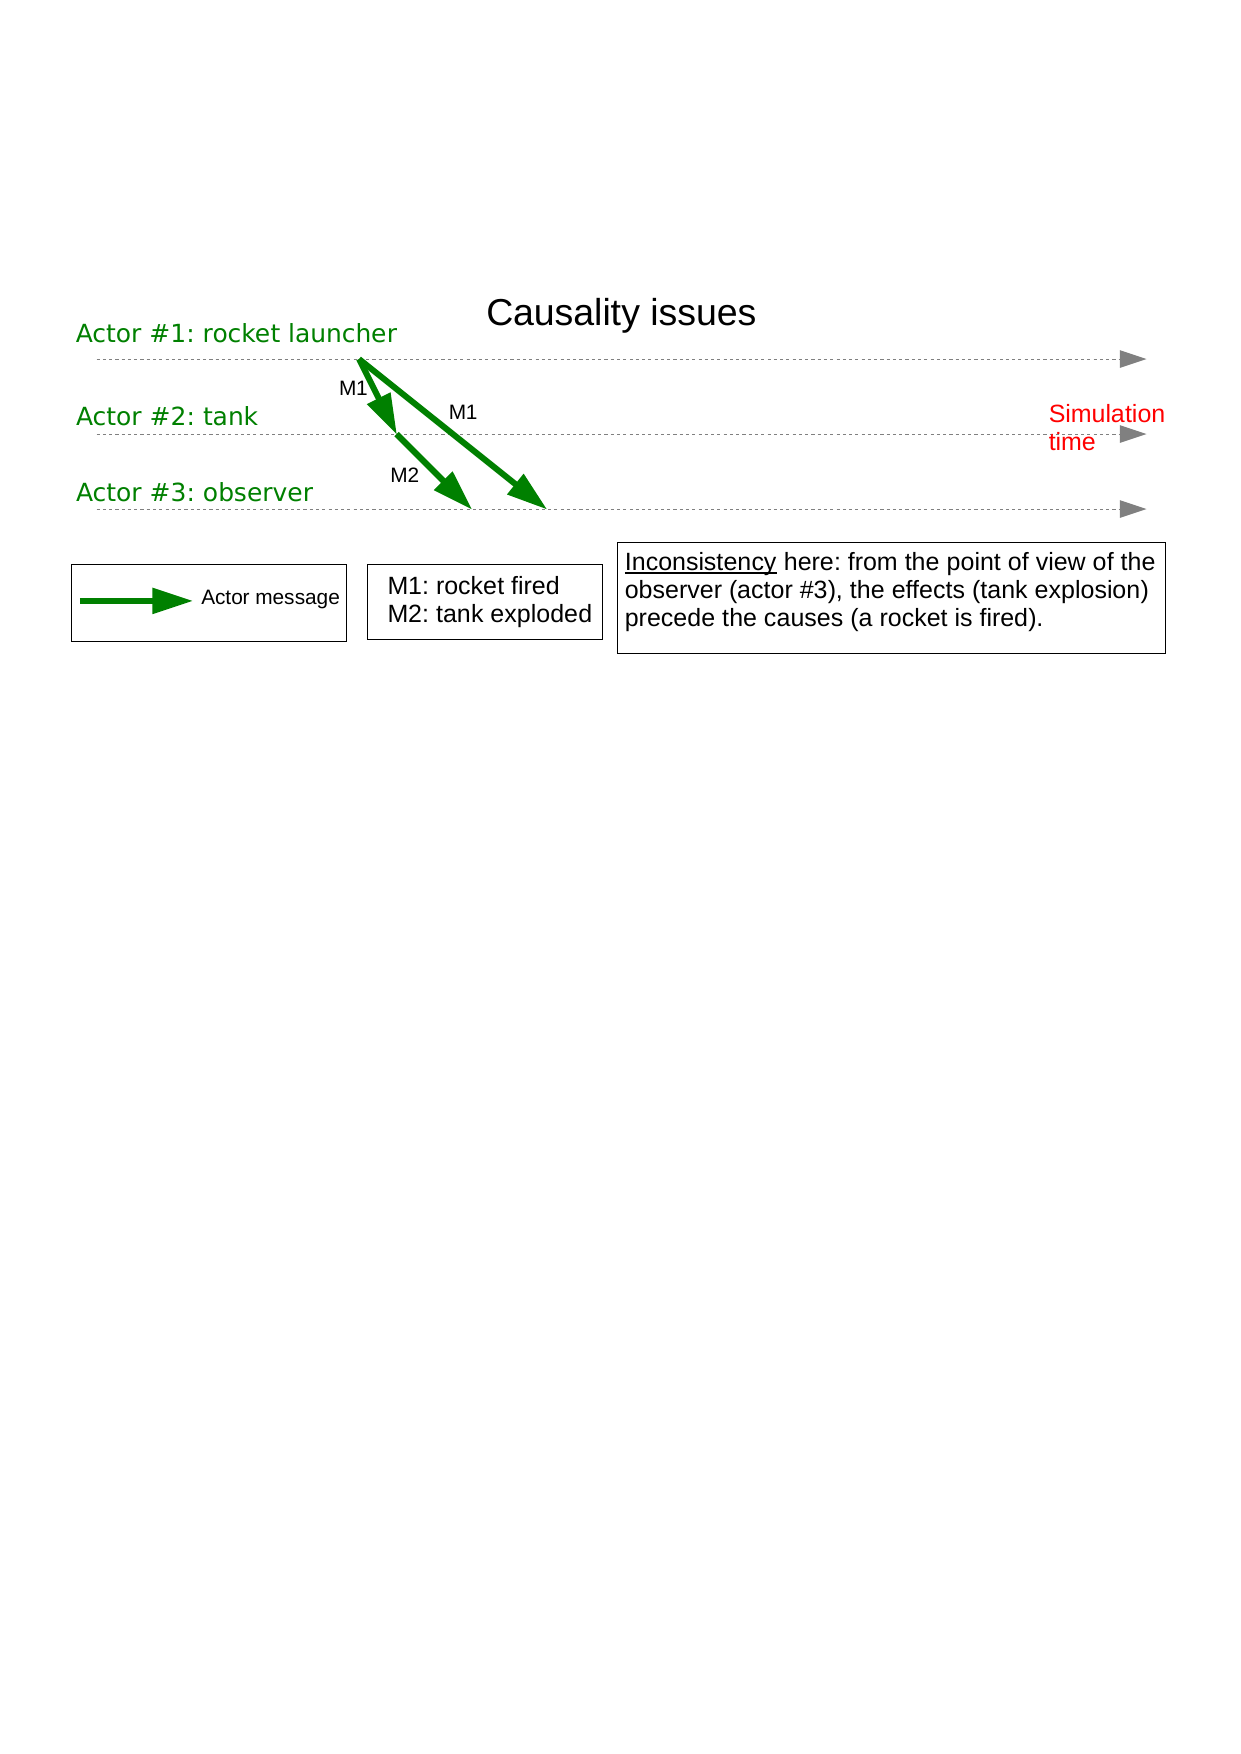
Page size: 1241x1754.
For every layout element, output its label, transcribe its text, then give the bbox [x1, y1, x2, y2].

text_box Actor #3: observer [61, 471, 329, 516]
text_box M2 [375, 456, 435, 498]
text_box M1 [434, 393, 493, 435]
text_box M1 [324, 368, 383, 410]
text_box Inconsistency here: from the point of view of the observer (actor #3), the effects (tank explosion) precede the causes (a rocket is fired). [610, 540, 1179, 654]
text_box [367, 564, 372, 640]
text_box Actor message [186, 578, 355, 620]
text_box Causality issues [471, 284, 772, 346]
text_box [71, 564, 347, 642]
text_box Actor #1: rocket launcher [61, 311, 413, 356]
text_box M1: rocket fired M2: tank exploded [372, 564, 608, 642]
text_box Actor #2: tank [61, 394, 274, 439]
text_box Simulation time [1034, 392, 1181, 470]
